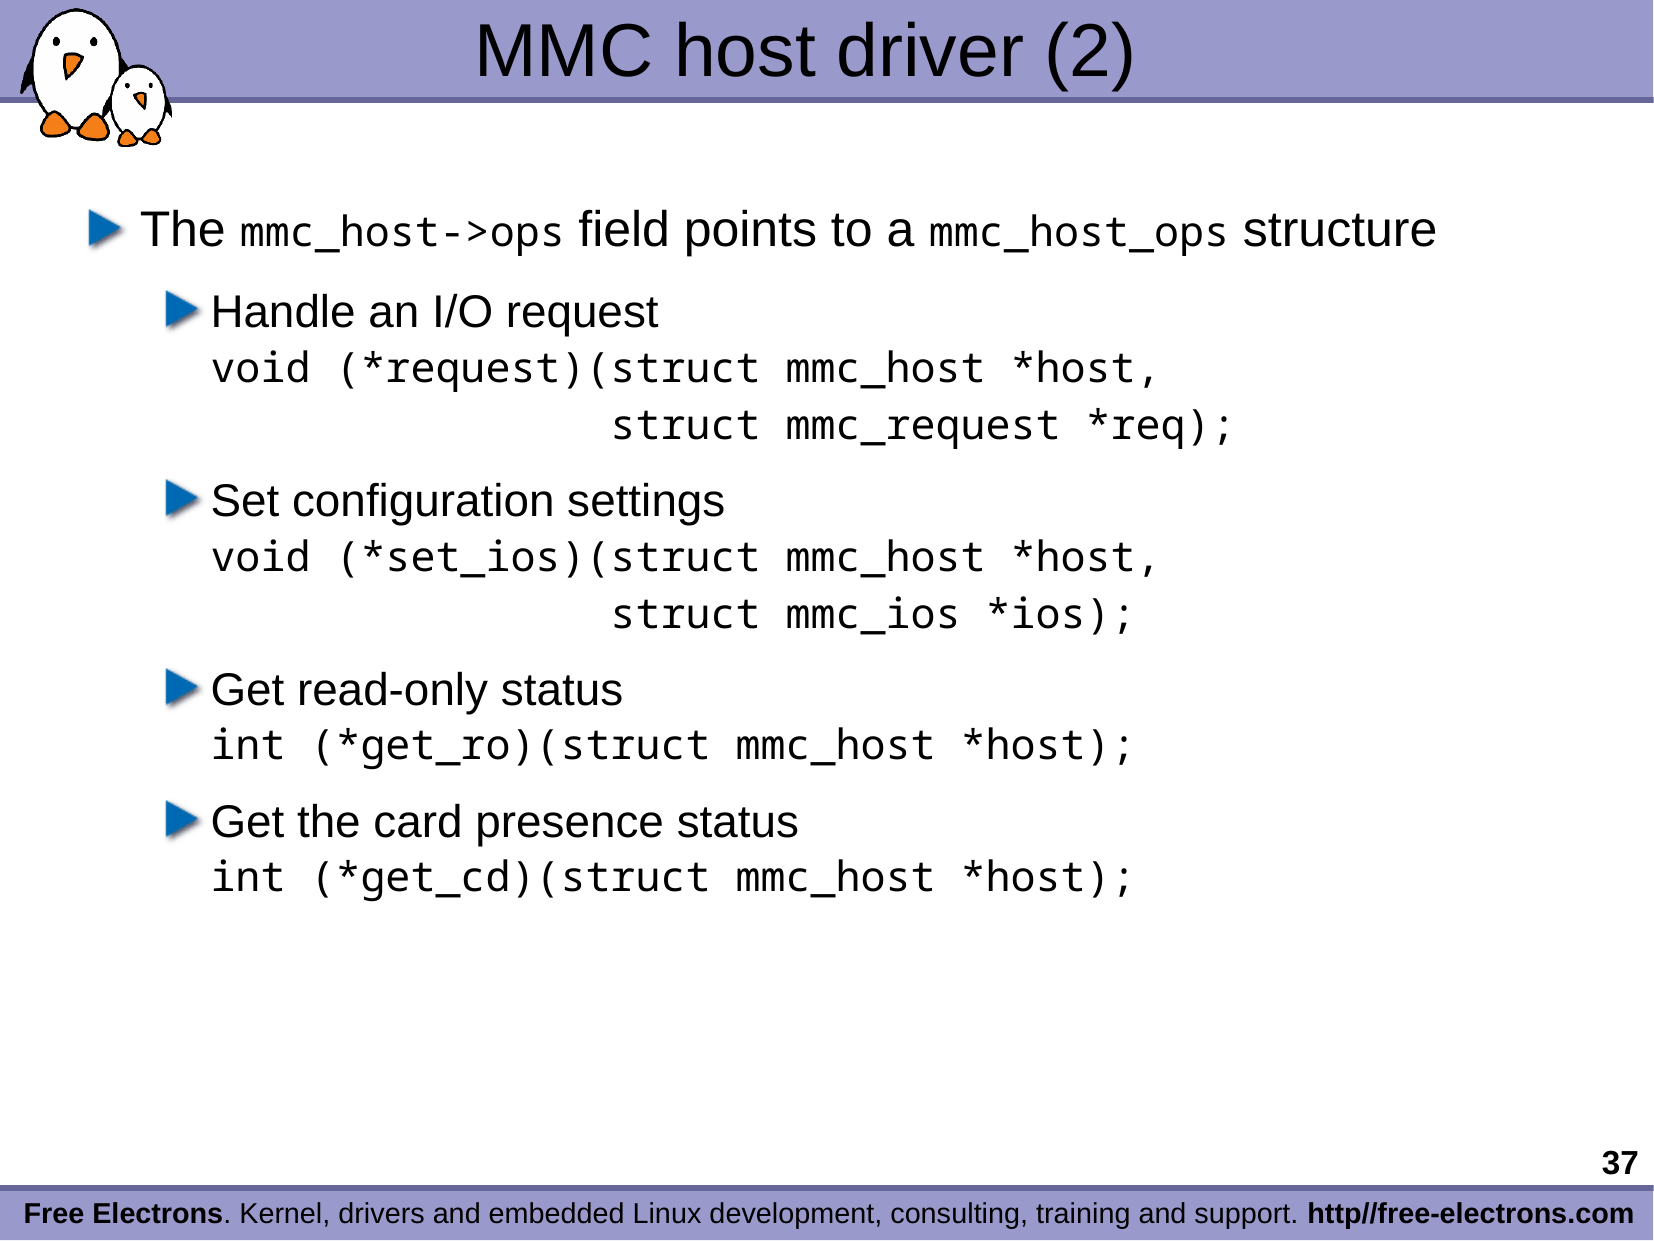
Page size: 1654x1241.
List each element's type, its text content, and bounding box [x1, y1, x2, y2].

list The mmc_host->ops field points to a mmc_host_ops structure Handle an I/O request void (*request)(struct mmc_host *host, struct mmc_request *req); Set configuration settings void (*set_ios)(struct mmc_host *host, struct mmc_ios *ios); Get read-only status int (*get_ro)(struct mmc_host *host); Get the card presence status int (*get_cd)(struct mmc_host *host); [68, 201, 1592, 1118]
title MMC host driver (2) [60, 0, 1551, 100]
picture [20, 8, 172, 147]
